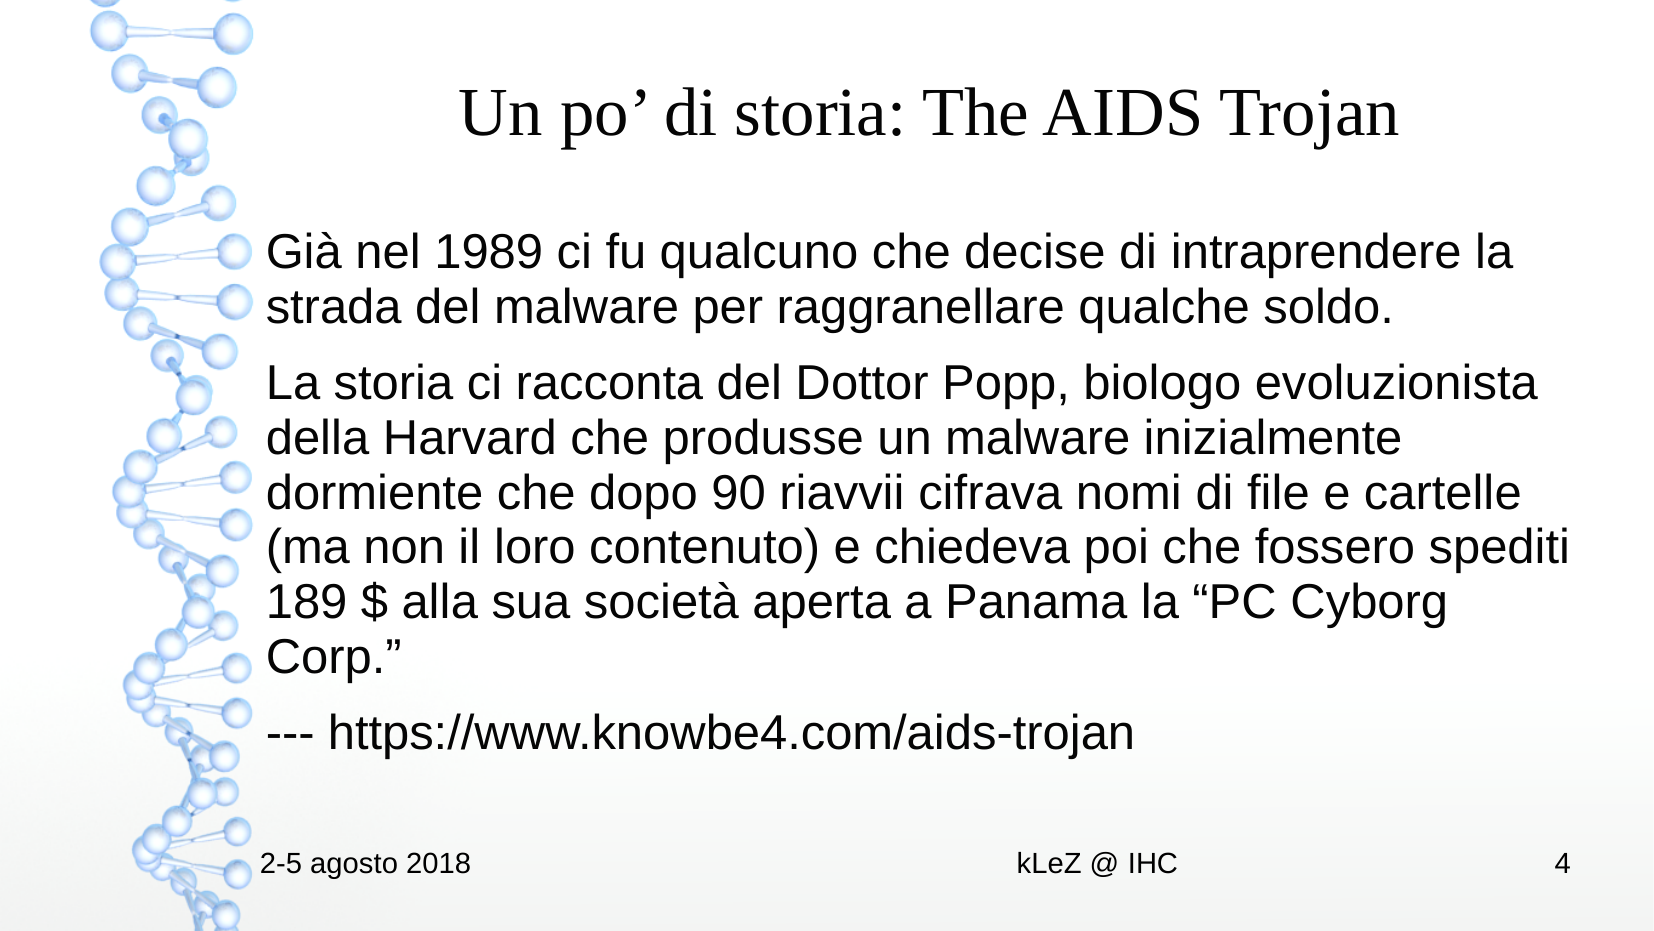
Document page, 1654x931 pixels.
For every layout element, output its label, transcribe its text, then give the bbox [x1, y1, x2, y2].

list Già nel 1989 ci fu qualcuno che decise di intraprendere la strada del malware per raggranellare qualche soldo. La storia ci racconta del Dottor Popp, biologo evoluzionista della Harvard che produsse un malware inizialmente dormiente che dopo 90 riavvii cifrava nomi di file e cartelle (ma non il loro contenuto) e chiedeva poi che fossero spediti 189 $ alla sua società aperta a Panama la “PC Cyborg Corp.” --- https://www.knowbe4.com/aids-trojan [265, 224, 1595, 764]
picture [0, 0, 1654, 931]
title Un po’ di storia: The AIDS Trojan [265, 35, 1595, 189]
